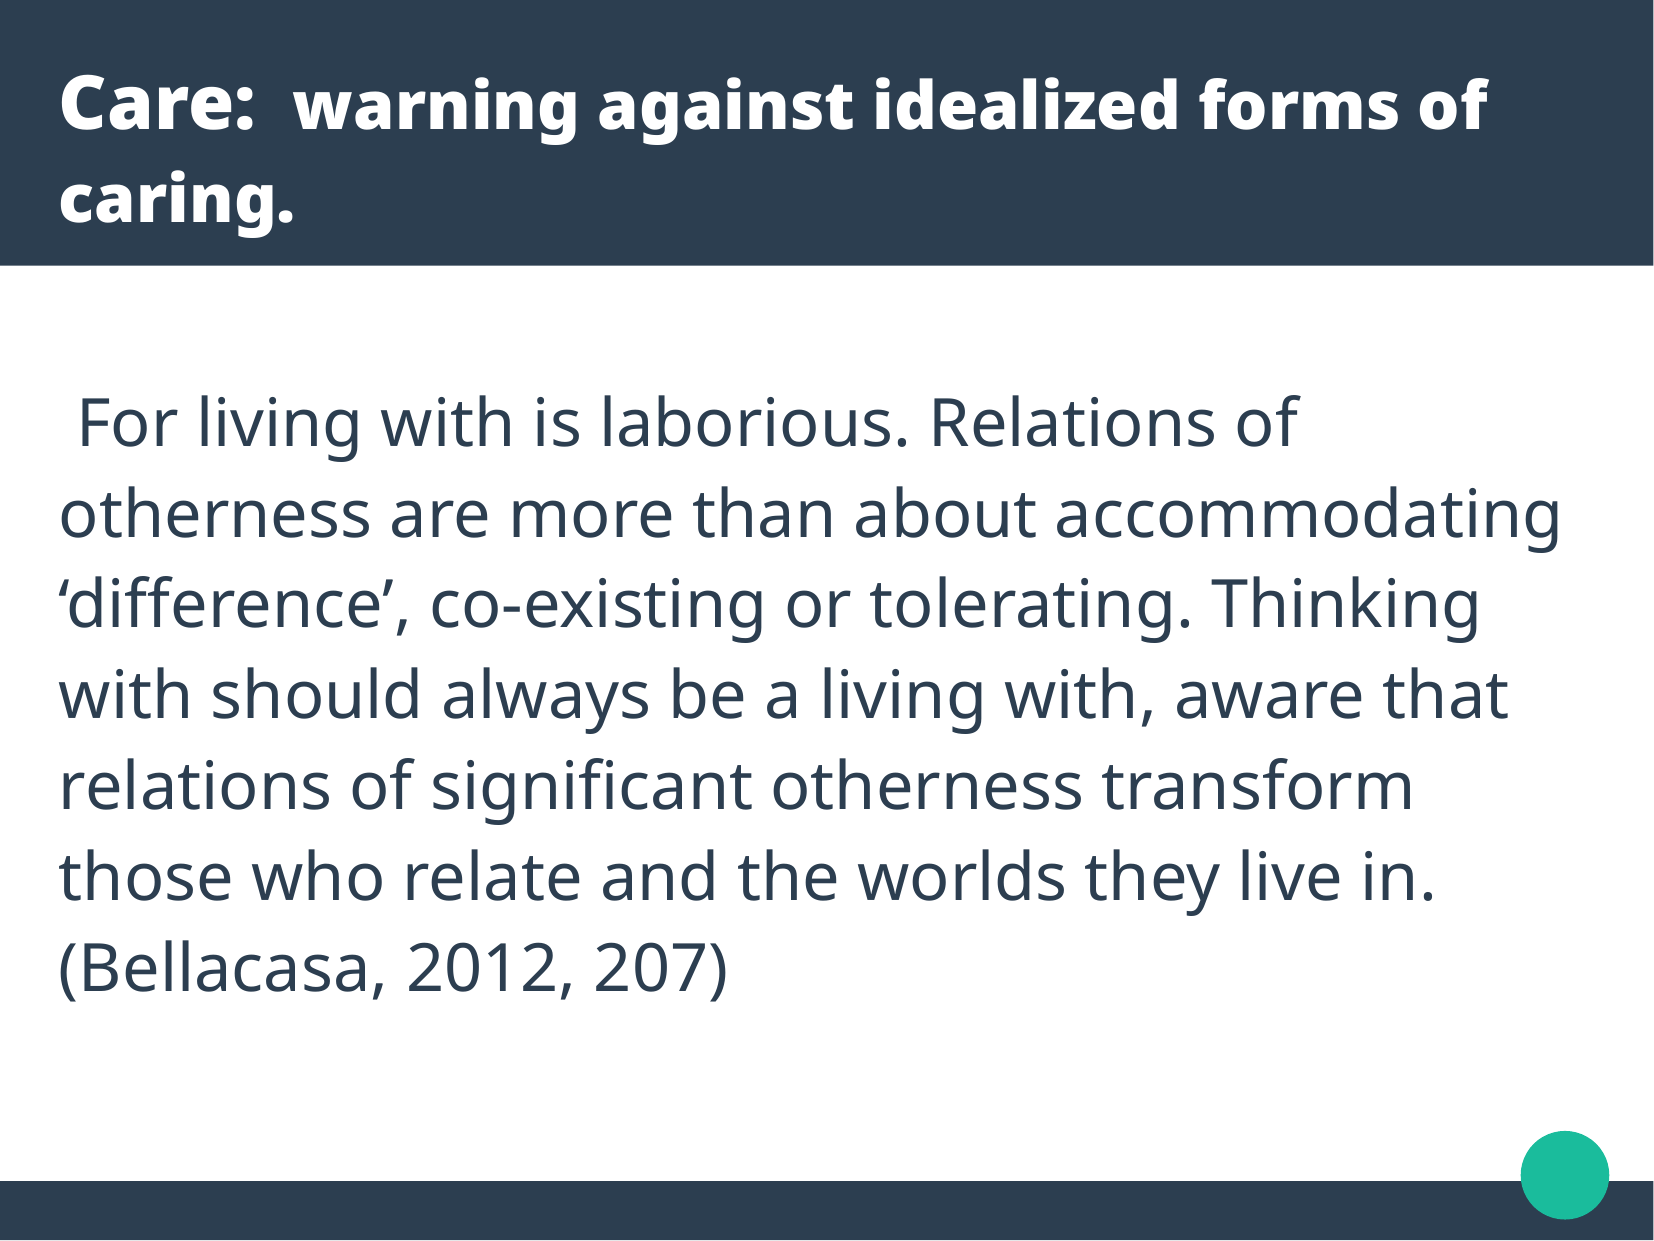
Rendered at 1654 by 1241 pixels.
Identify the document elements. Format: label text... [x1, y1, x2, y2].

title Care: warning against idealized forms of caring. [59, 49, 1595, 207]
subtitle For living with is laborious. Relations of otherness are more than about accommodating ‘difference’, co-existing or tolerating. Thinking with should always be a living with, aware that relations of significant otherness transform those who relate and the worlds they live in. (Bellacasa, 2012, 207) [59, 324, 1595, 1152]
